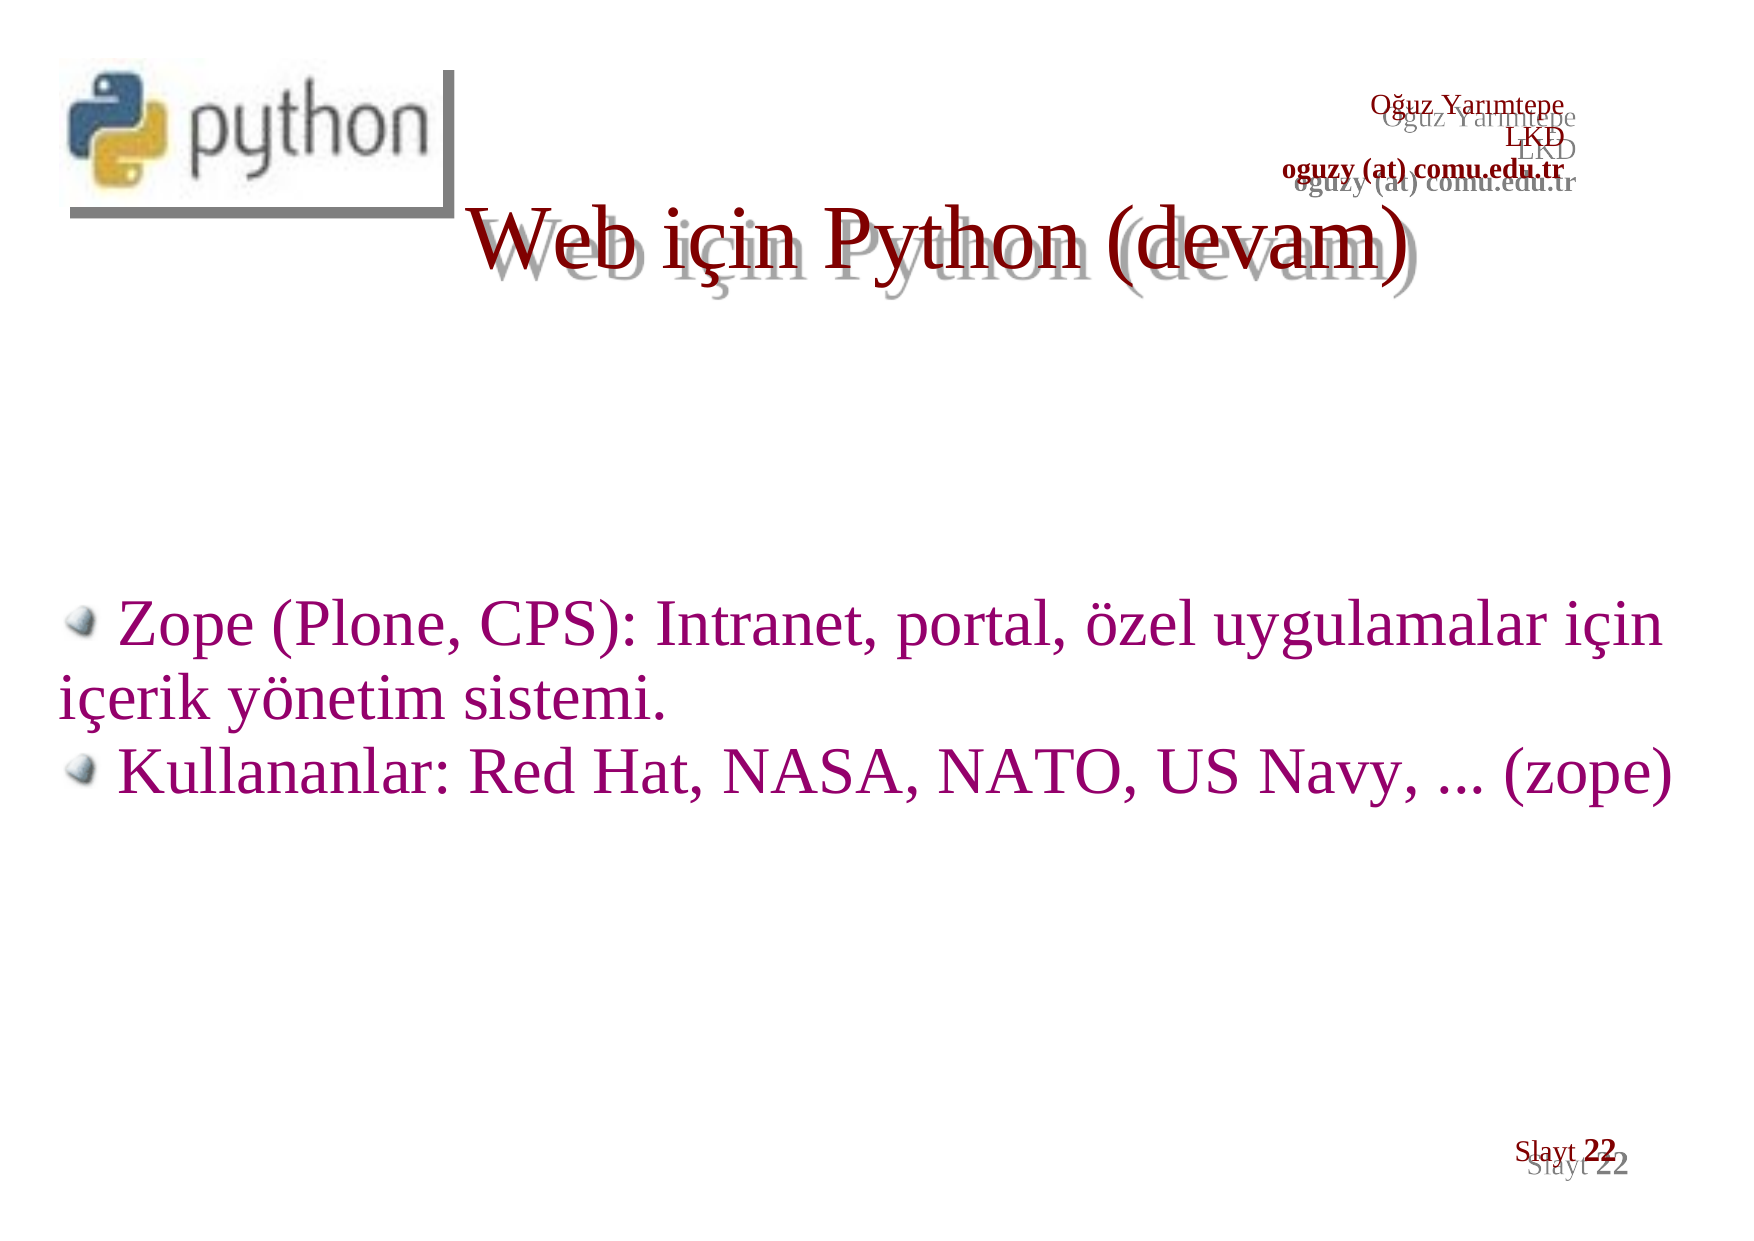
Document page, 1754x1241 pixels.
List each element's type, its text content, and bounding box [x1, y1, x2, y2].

subtitle Zope (Plone, CPS): Intranet, portal, özel uygulamalar için içerik yönetim sistemi. Kullananlar: Red Hat, NASA, NATO, US Navy, ... (zope) [59, 360, 1695, 1034]
picture [59, 58, 443, 207]
title Web için Python (devam) [194, 167, 1684, 308]
